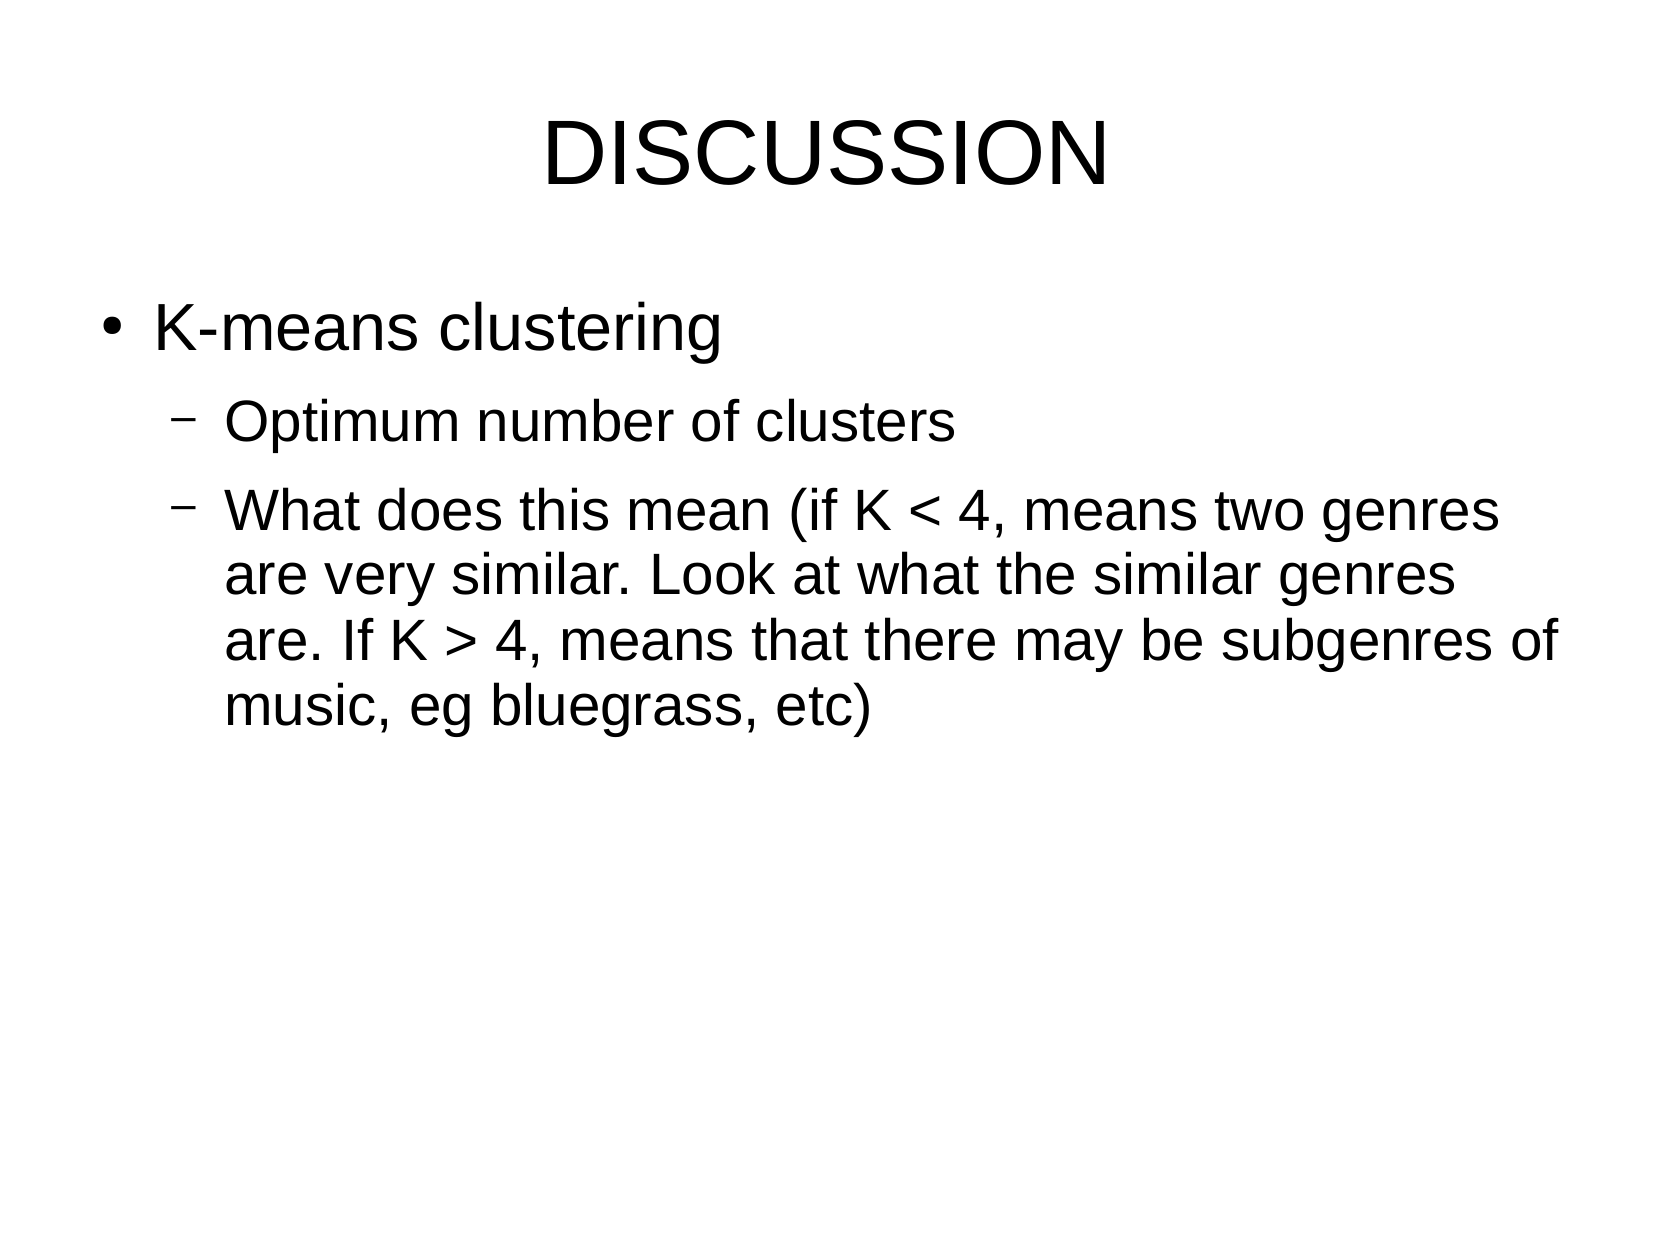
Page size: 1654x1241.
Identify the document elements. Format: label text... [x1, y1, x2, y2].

title DISCUSSION [82, 49, 1571, 257]
list K-means clustering Optimum number of clusters What does this mean (if K < 4, means two genres are very similar. Look at what the similar genres are. If K > 4, means that there may be subgenres of music, eg bluegrass, etc) [82, 290, 1571, 1010]
